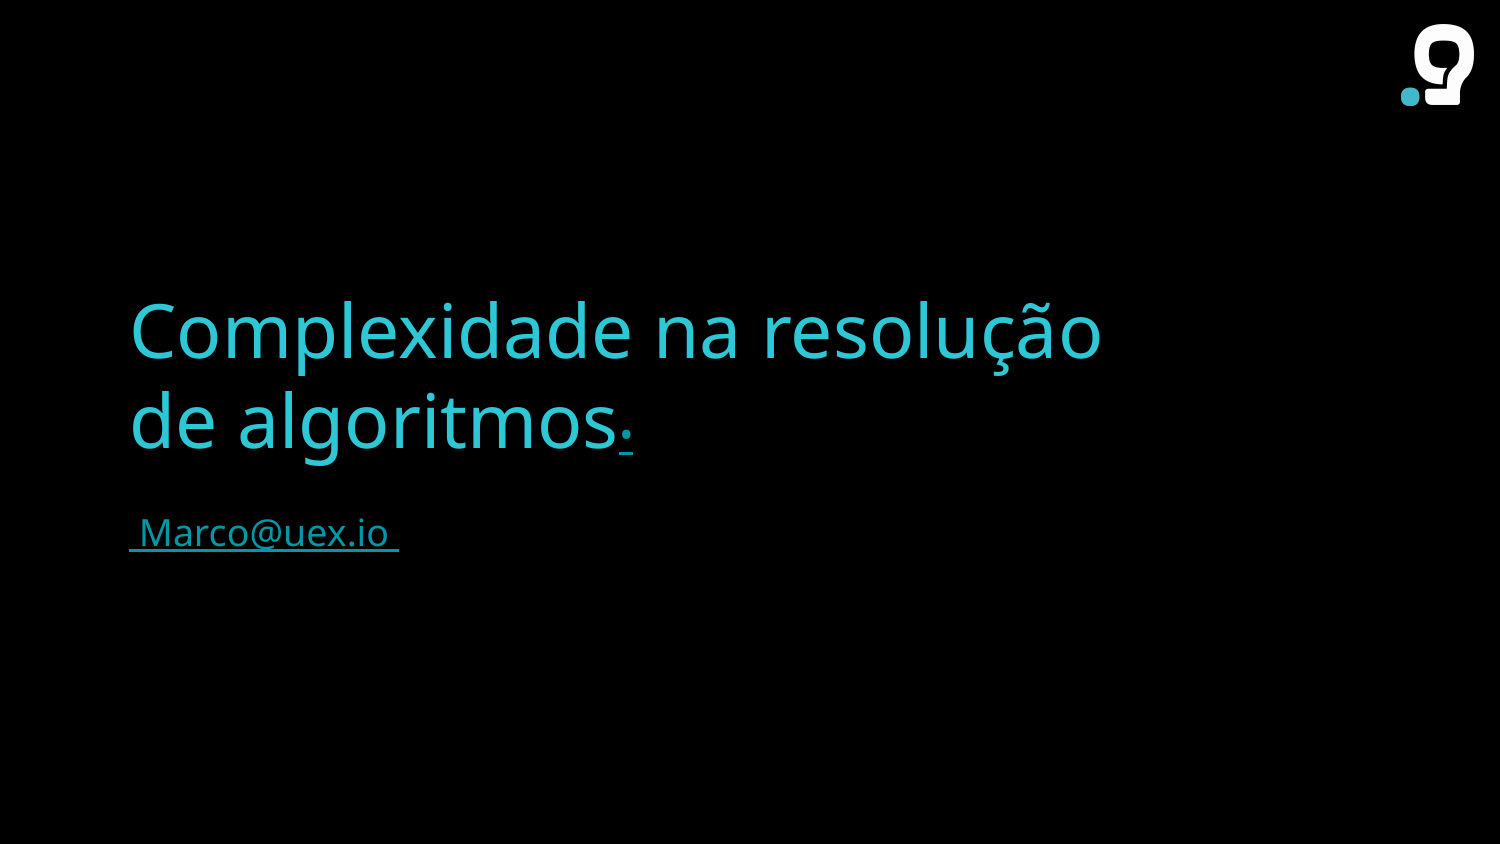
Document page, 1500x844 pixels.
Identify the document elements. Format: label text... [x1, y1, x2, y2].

title Complexidade na resolução de algoritmos• Marco@uex.io [114, 159, 1225, 685]
picture [1401, 24, 1474, 106]
